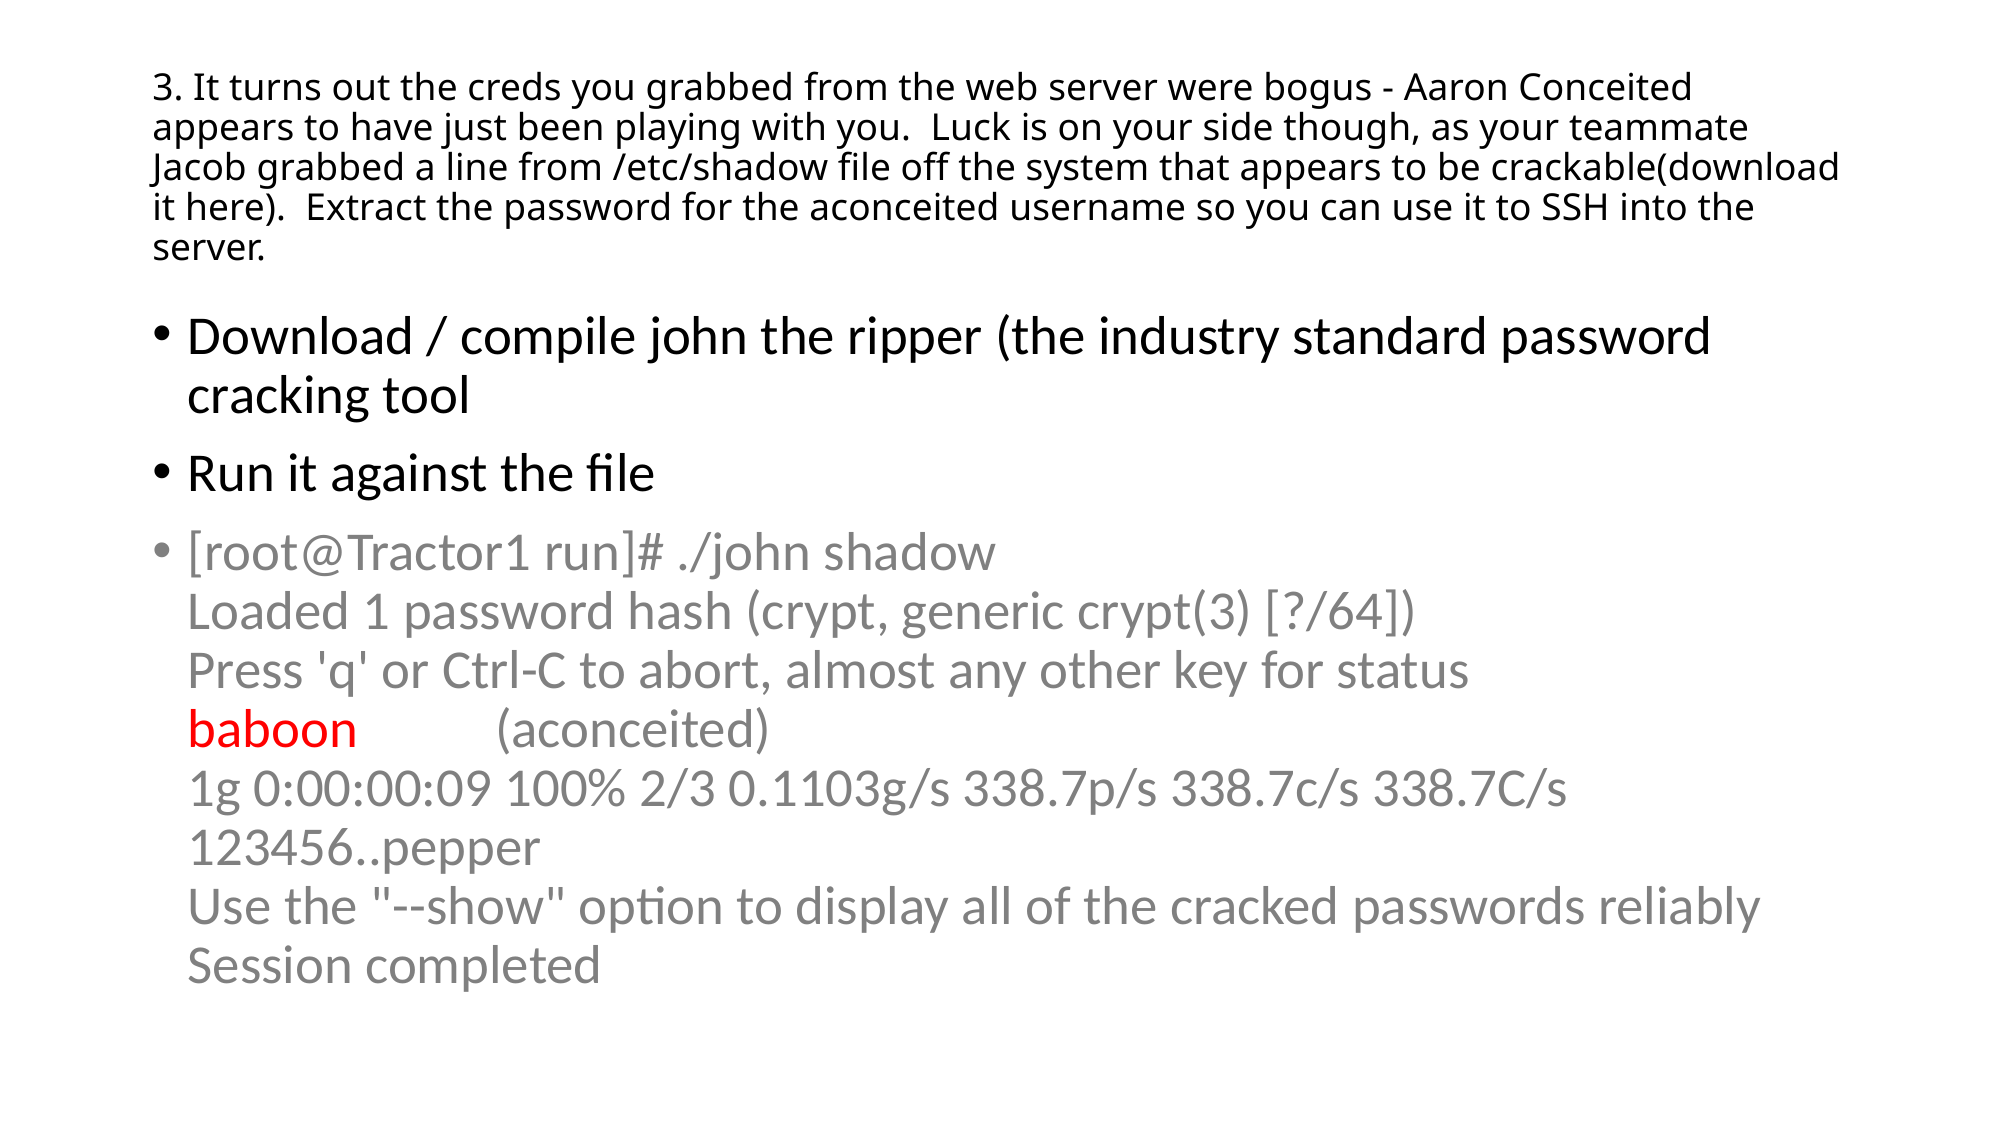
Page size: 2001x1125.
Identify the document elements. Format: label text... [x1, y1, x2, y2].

title 3. It turns out the creds you grabbed from the web server were bogus - Aaron Conceited appears to have just been playing with you. Luck is on your side though, as your teammate Jacob grabbed a line from /etc/shadow file off the system that appears to be crackable(download it here). Extract the password for the aconceited username so you can use it to SSH into the server. [137, 59, 1863, 278]
list Download / compile john the ripper (the industry standard password cracking tool Run it against the file [root@Tractor1 run]# ./john shadow Loaded 1 password hash (crypt, generic crypt(3) [?/64]) Press 'q' or Ctrl-C to abort, almost any other key for status baboon (aconceited) 1g 0:00:00:09 100% 2/3 0.1103g/s 338.7p/s 338.7c/s 338.7C/s 123456..pepper Use the "--show" option to display all of the cracked passwords reliably Session completed [137, 299, 1863, 1014]
